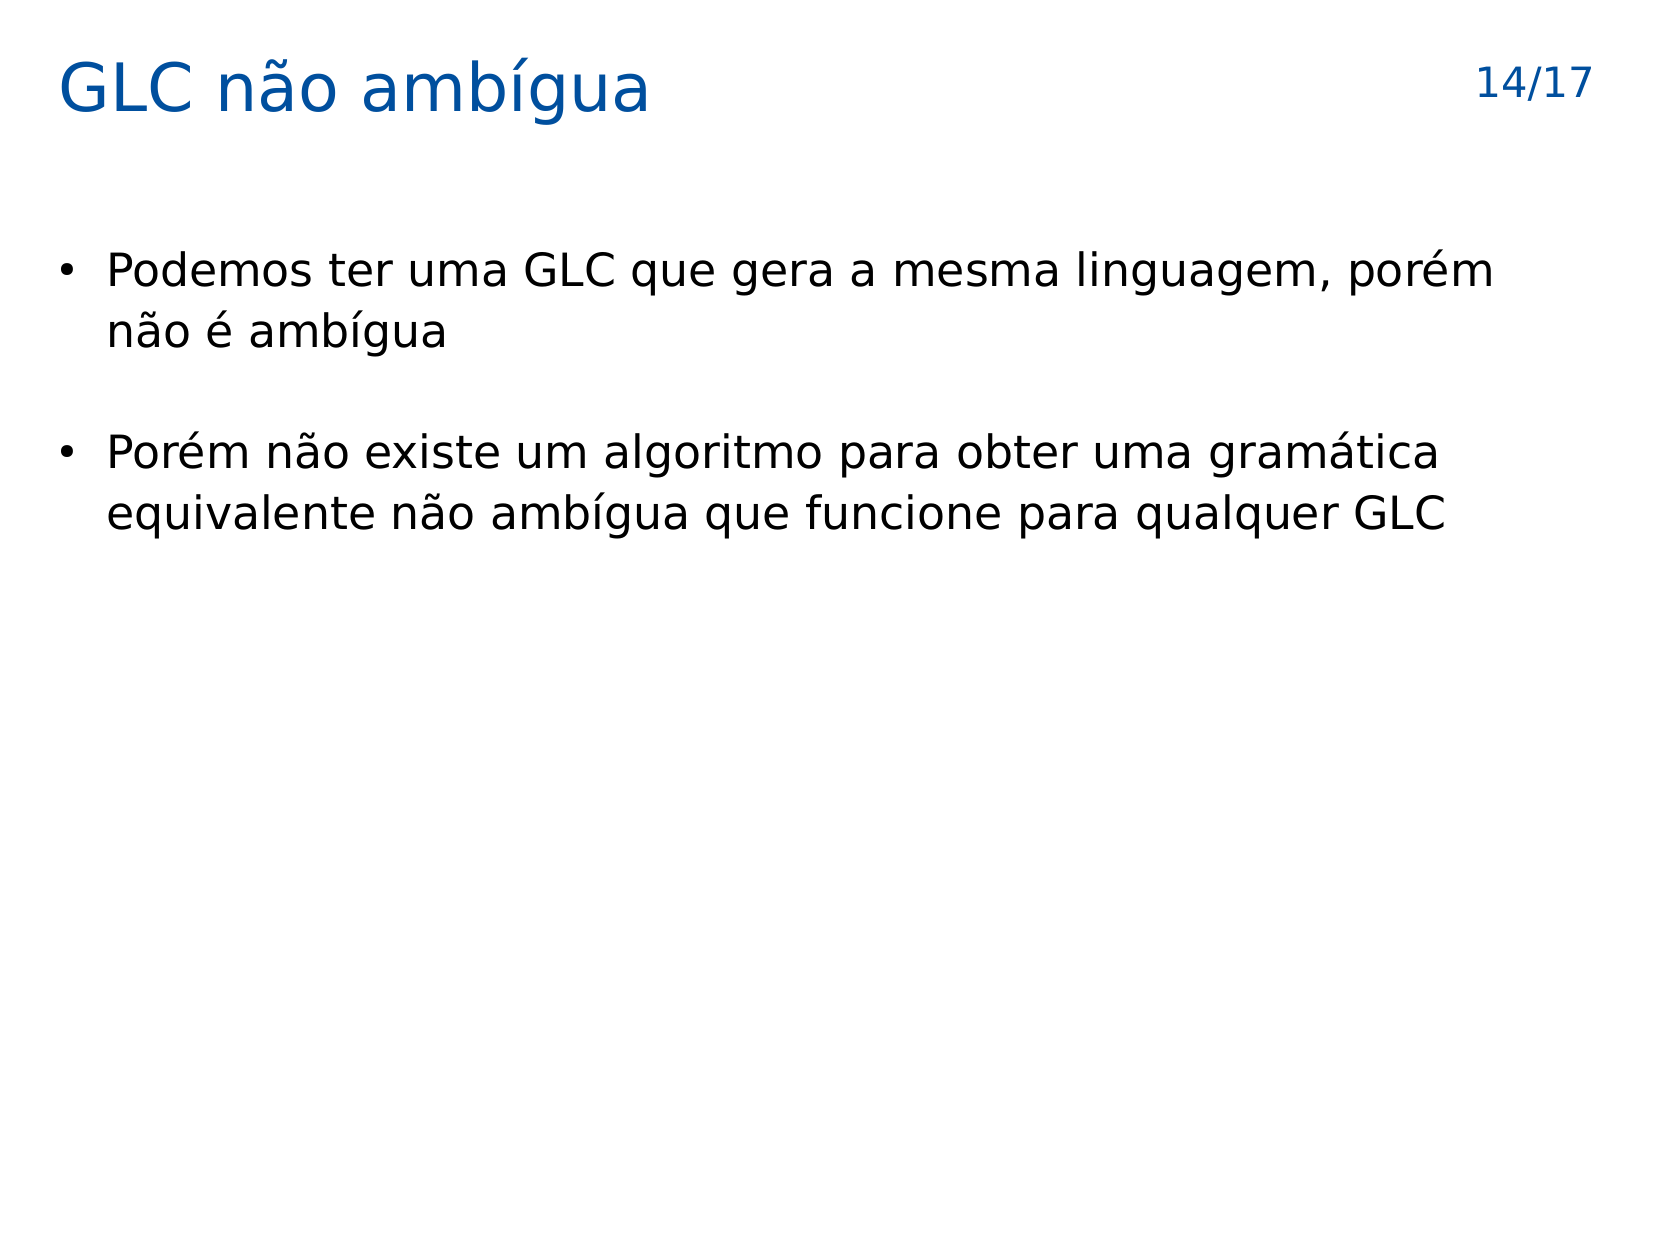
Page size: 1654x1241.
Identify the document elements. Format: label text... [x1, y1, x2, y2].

list Podemos ter uma GLC que gera a mesma linguagem, porém não é ambígua Porém não existe um algoritmo para obter uma gramática equivalente não ambígua que funcione para qualquer GLC [59, 236, 1595, 1211]
title GLC não ambígua [59, 29, 1625, 148]
